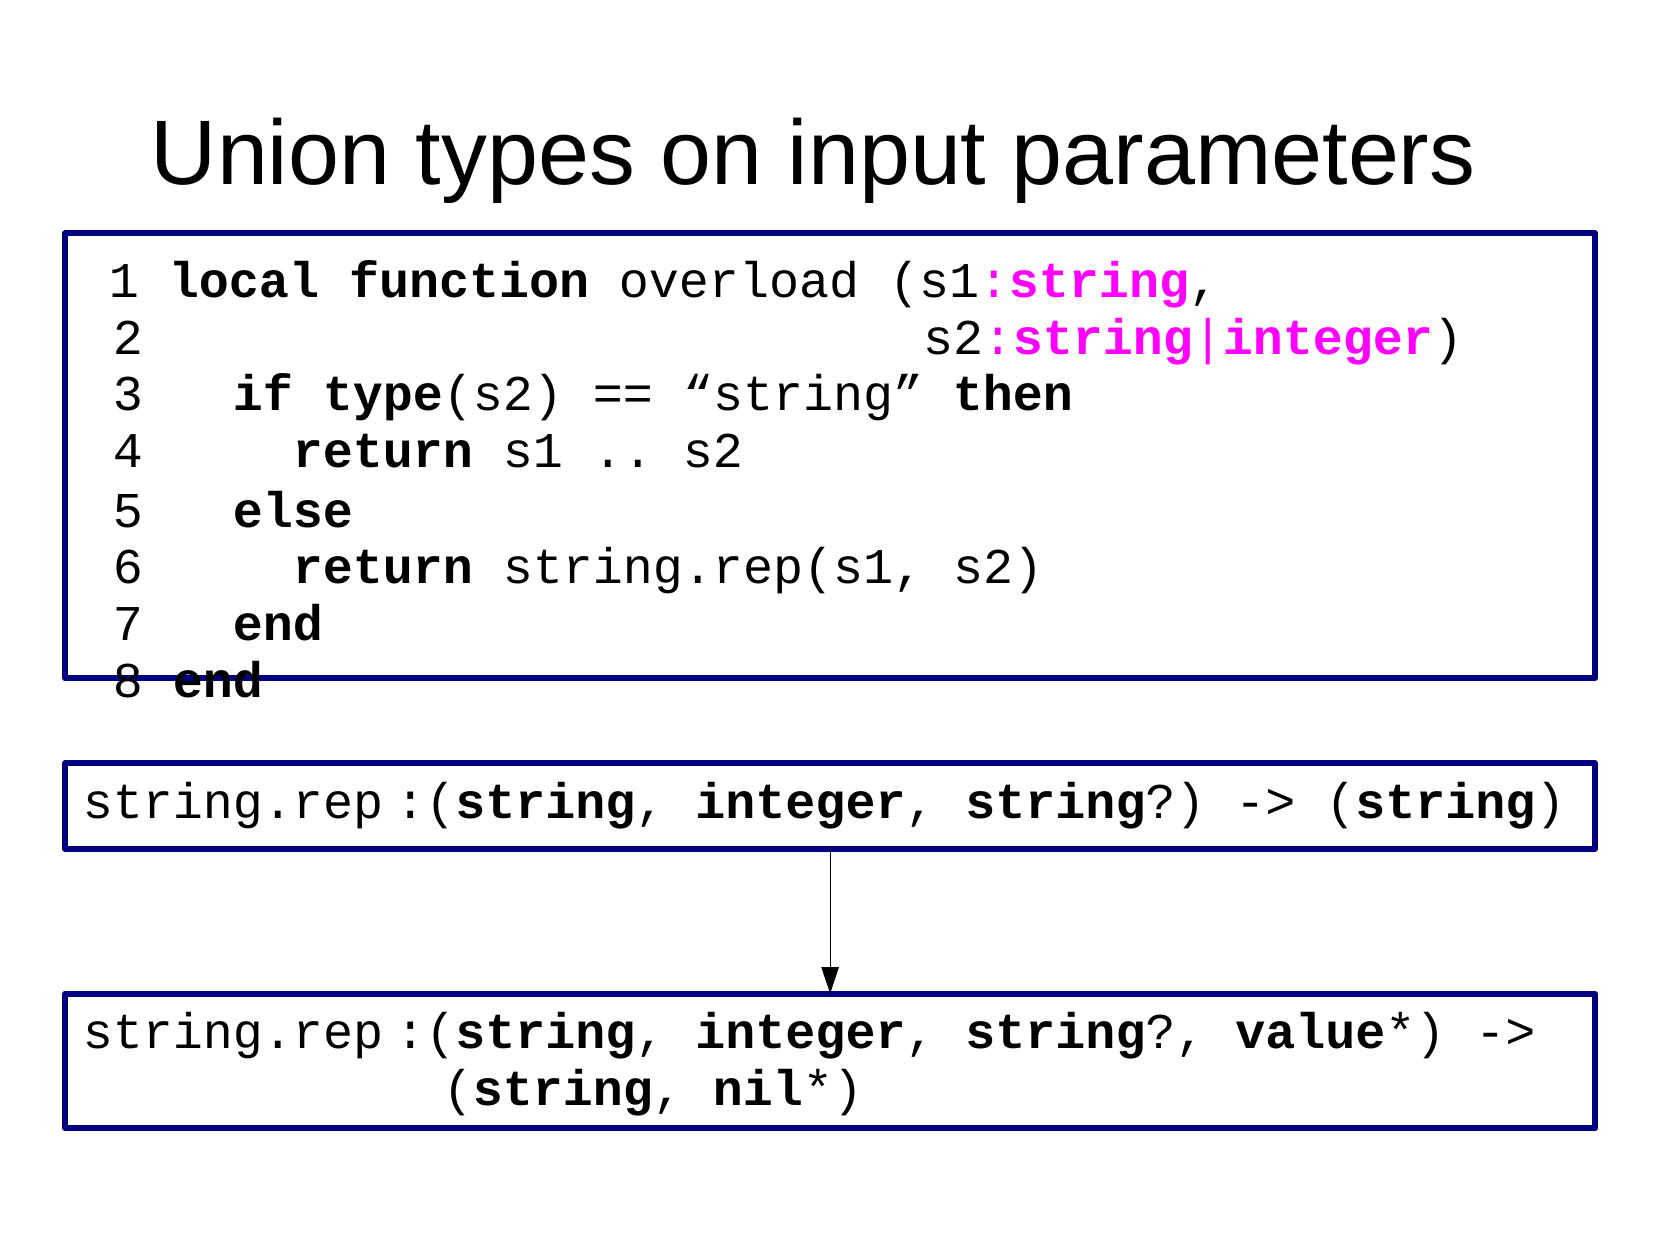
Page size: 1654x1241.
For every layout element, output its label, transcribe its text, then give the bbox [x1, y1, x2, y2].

text_box string.rep :(string, integer, string?, value*) -> (string, nil*) [65, 993, 1596, 1129]
text_box string.rep :(string, integer, string?) -> (string) [65, 763, 1596, 849]
title Union types on input parameters [82, 49, 1571, 230]
text_box 1 local function overload (s1:string, 2 s2:string|integer) 3 if type(s2) == “string” then 4 return s1 .. s2 5 else 6 return string.rep(s1, s2) 7 end 8 end [65, 233, 1596, 679]
